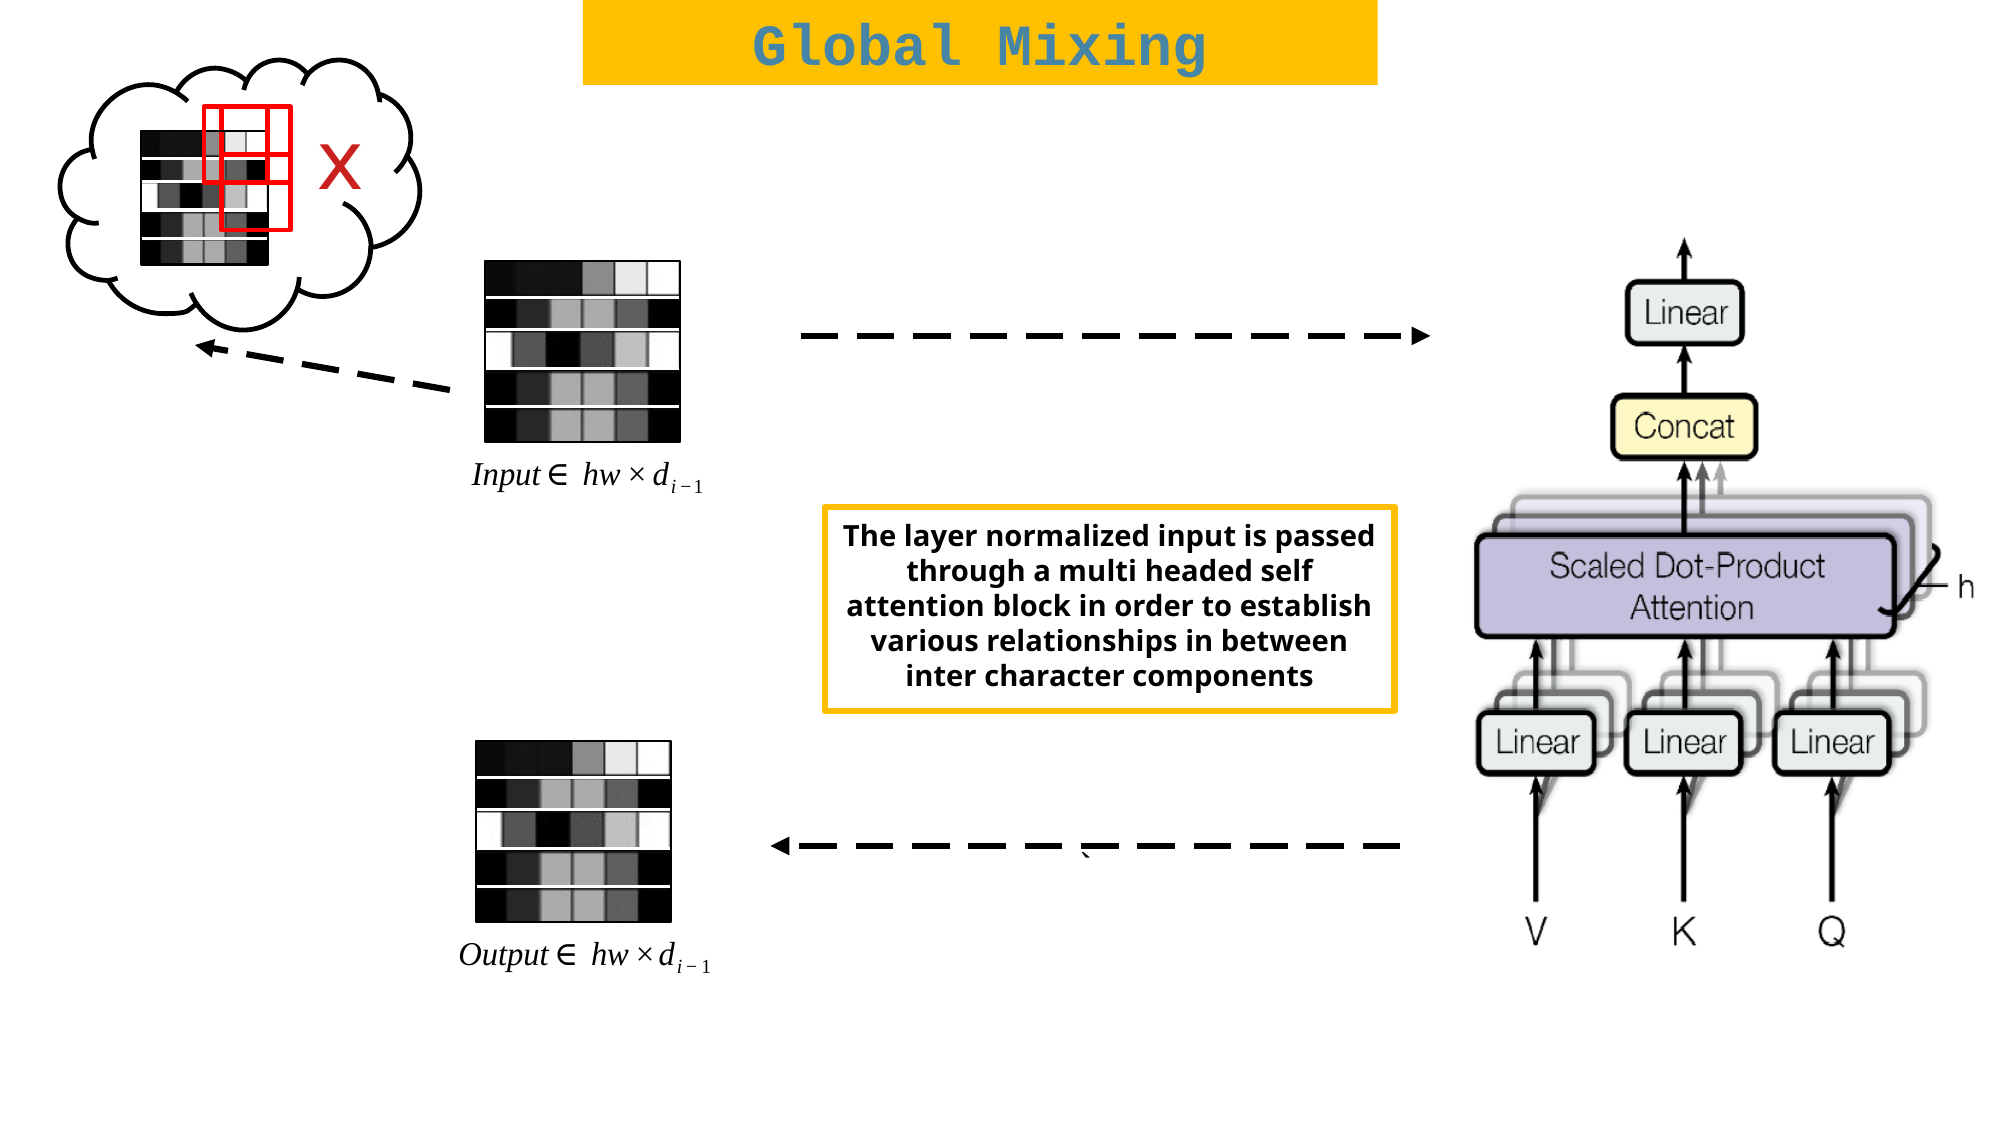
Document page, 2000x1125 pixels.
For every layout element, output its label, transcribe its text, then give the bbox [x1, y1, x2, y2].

picture [206, 132, 219, 157]
picture [486, 262, 679, 297]
picture [224, 132, 265, 152]
picture [206, 160, 219, 180]
picture [477, 811, 670, 847]
picture [142, 211, 267, 238]
chart [461, 455, 711, 498]
text_box The layer normalized input is passed through a multi headed self attention block in order to establish various relationships in between inter character components [824, 506, 1395, 711]
picture [477, 742, 670, 777]
chart [450, 935, 719, 978]
picture [477, 888, 670, 921]
picture [142, 160, 202, 180]
text_box x [300, 92, 380, 191]
text_box Global Mixing [582, 0, 1378, 85]
picture [224, 160, 265, 180]
picture [486, 370, 679, 406]
picture [224, 185, 267, 208]
picture [142, 182, 219, 208]
picture [142, 240, 267, 263]
picture [486, 408, 679, 441]
picture [486, 299, 679, 328]
picture [142, 132, 202, 157]
picture [477, 850, 670, 886]
picture [486, 331, 679, 367]
picture [224, 211, 267, 228]
picture [1469, 226, 1981, 975]
picture [477, 779, 670, 808]
